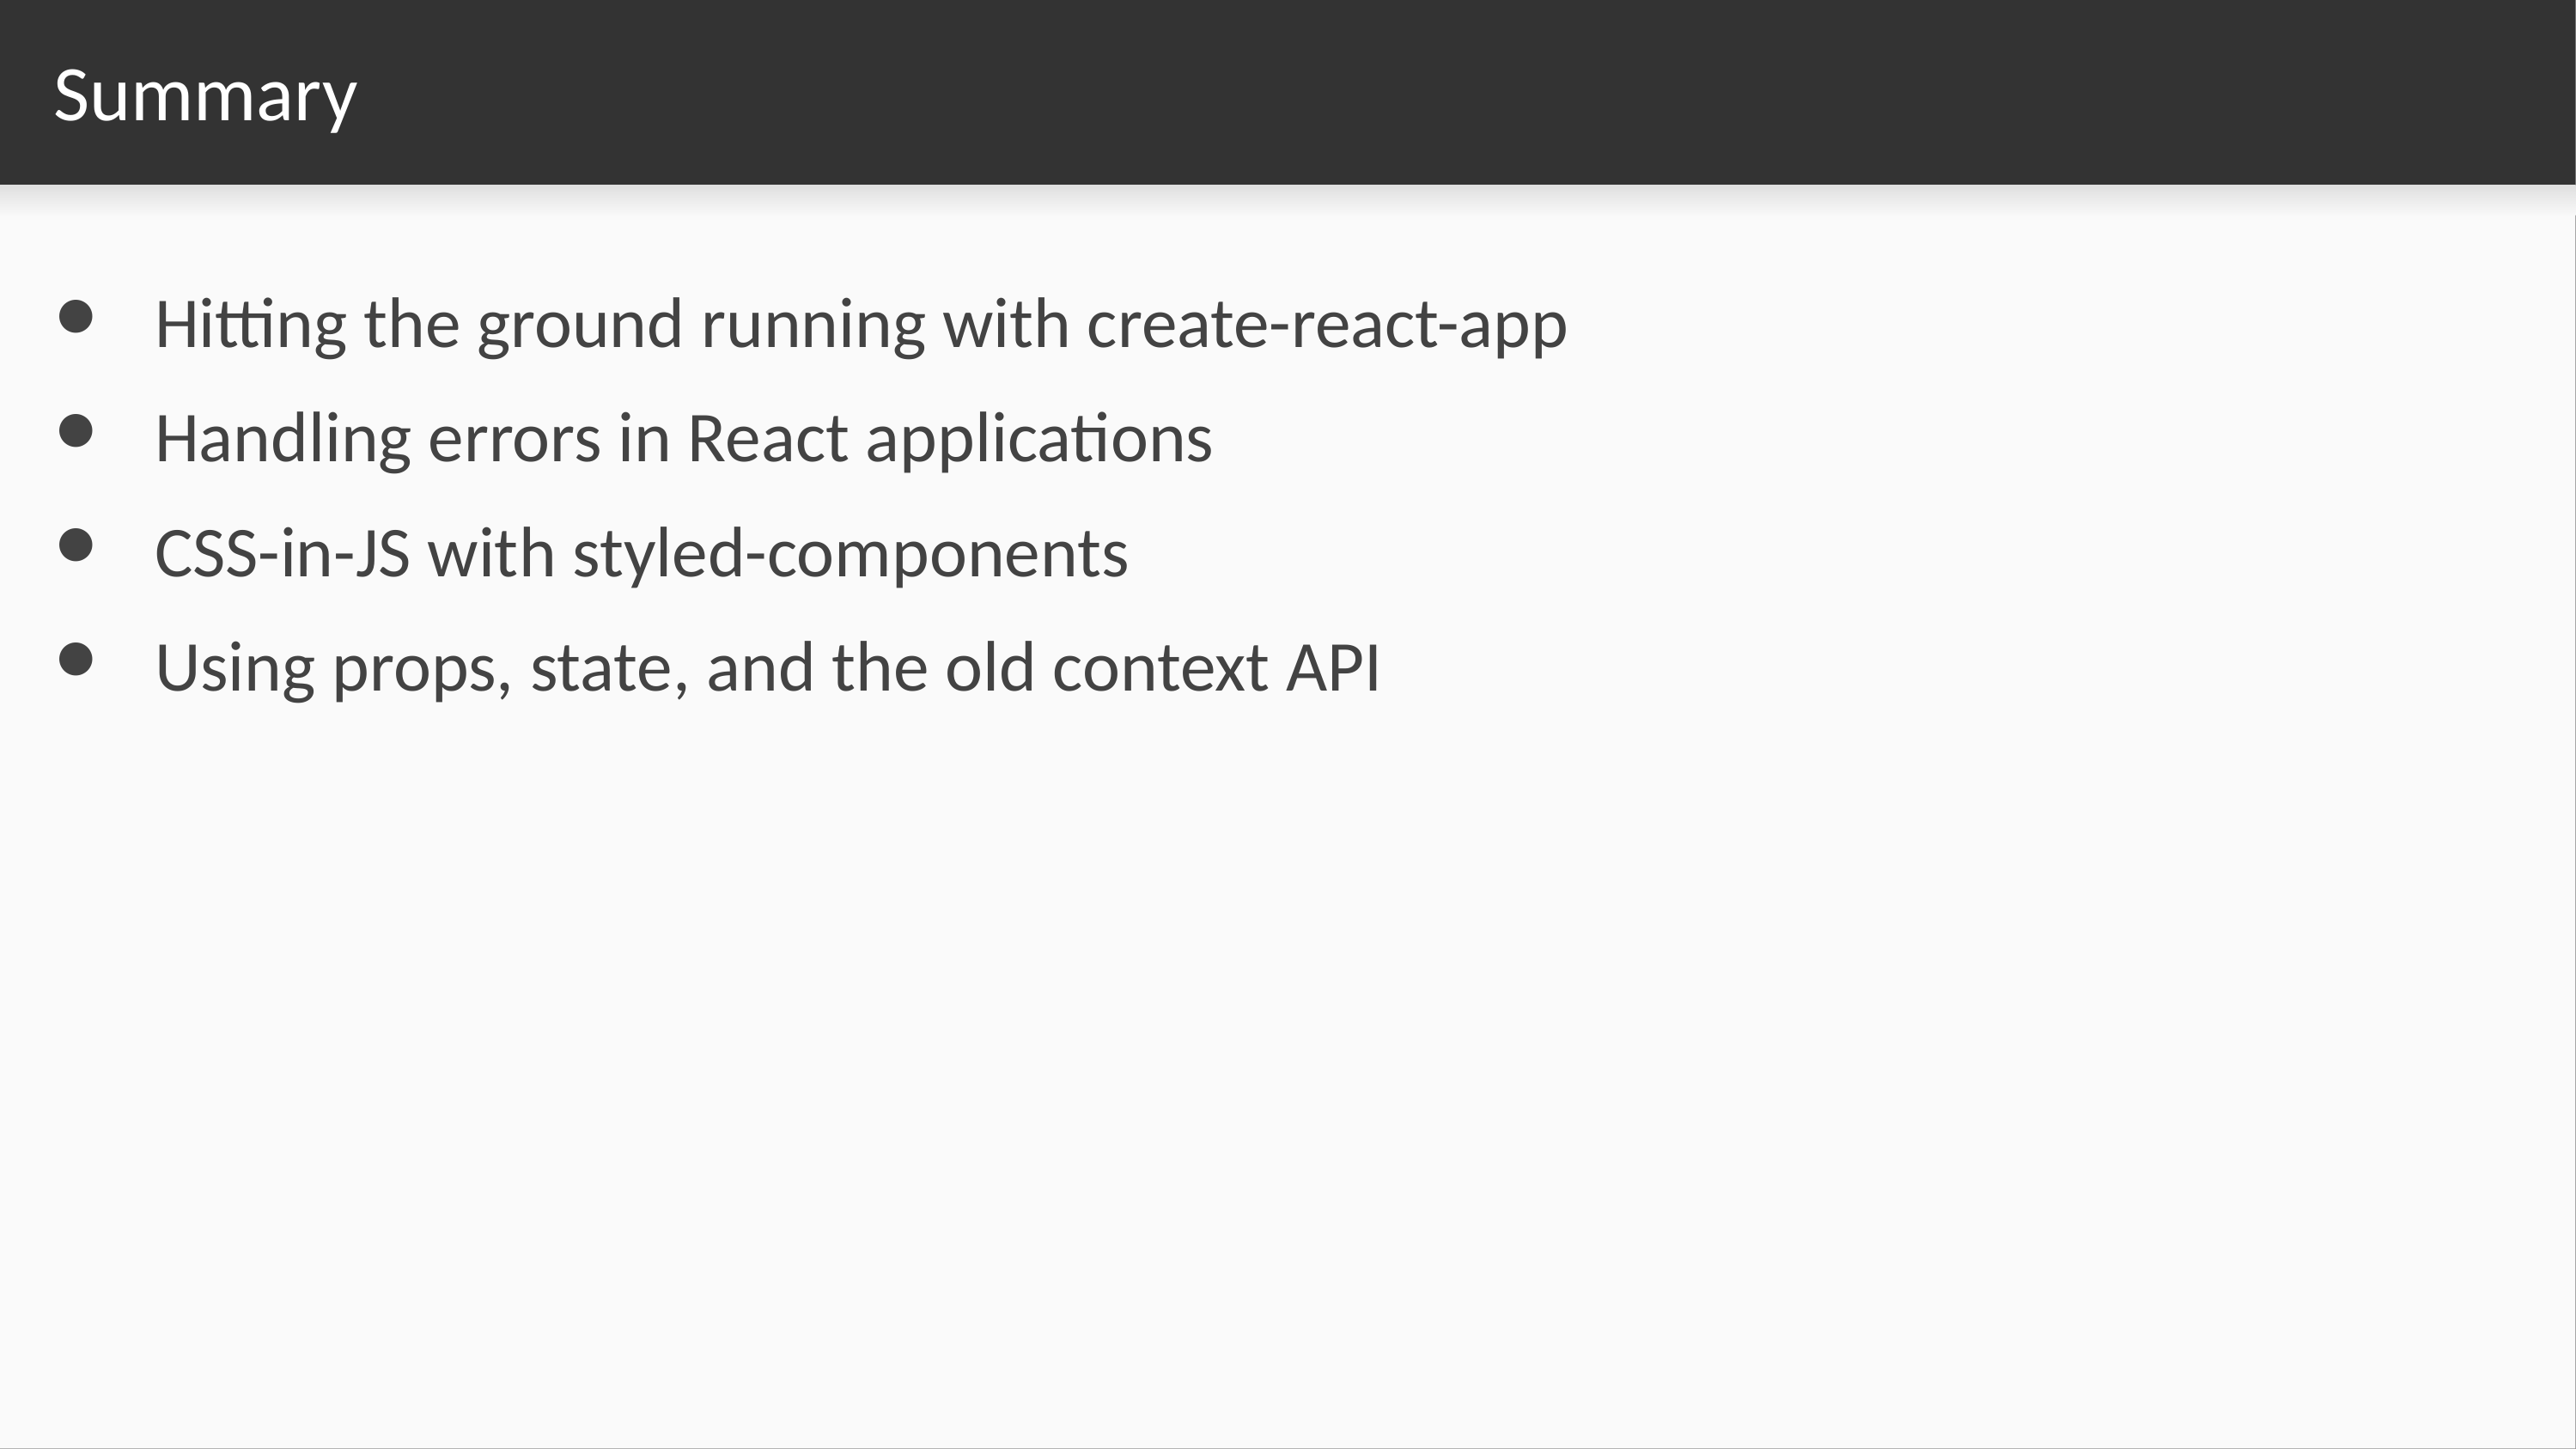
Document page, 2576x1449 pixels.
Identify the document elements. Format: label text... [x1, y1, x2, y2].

list Hitting the ground running with create-react-app Handling errors in React applications CSS-in-JS with styled-components Using props, state, and the old context API [0, 250, 2456, 1384]
title Summary [27, 4, 2514, 174]
